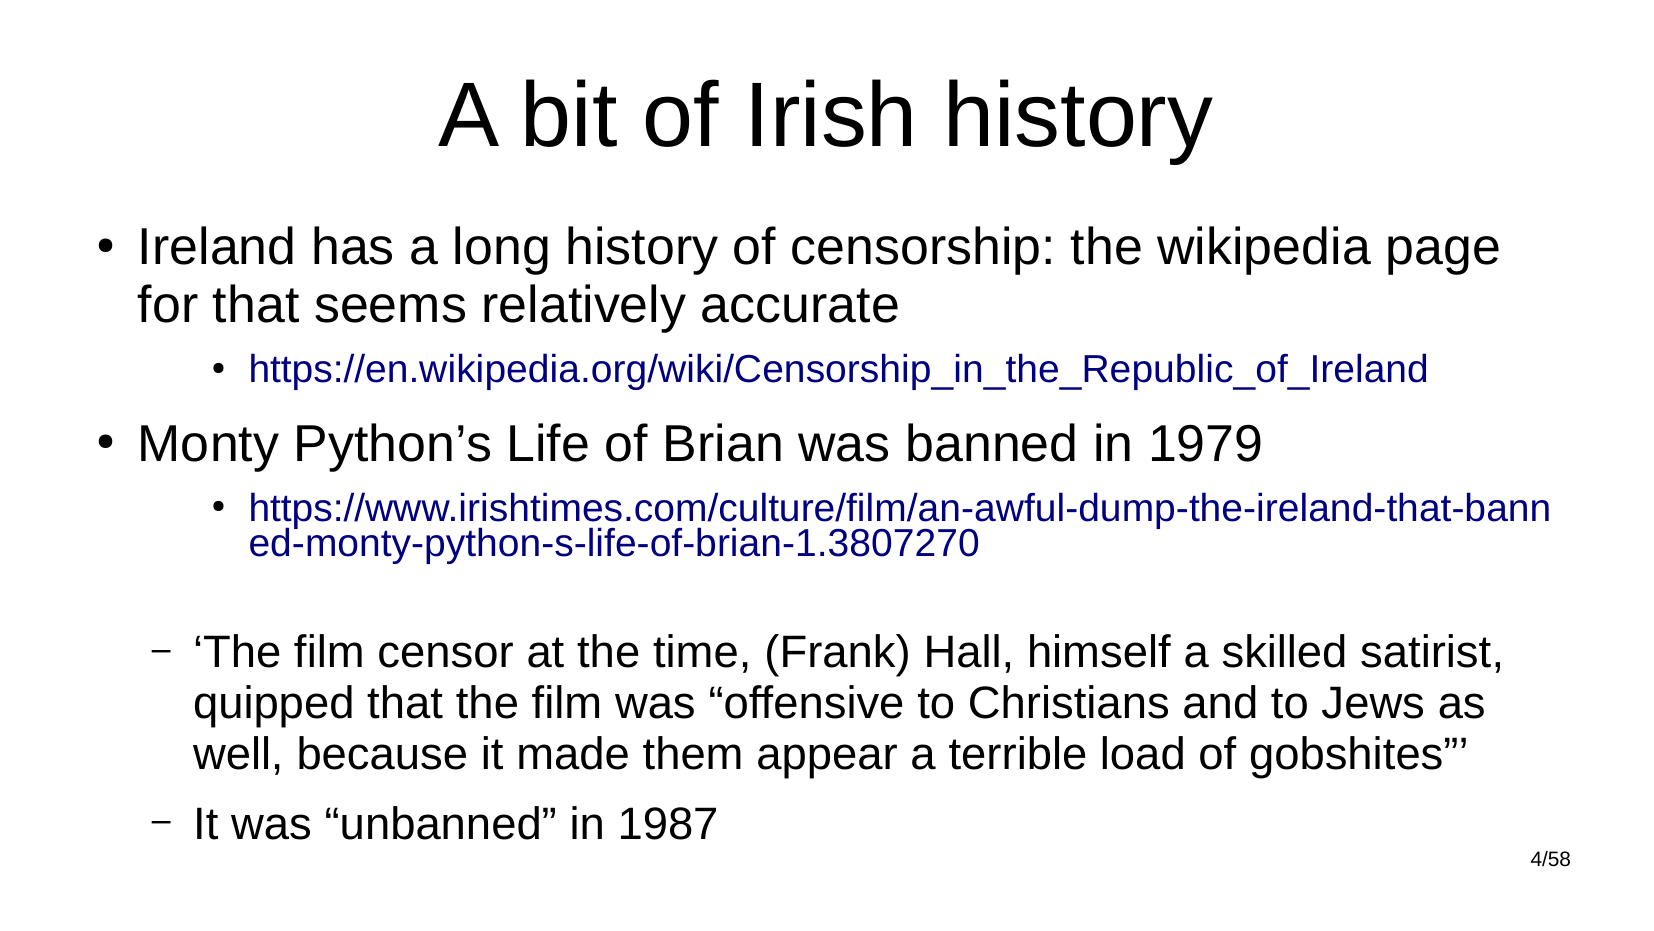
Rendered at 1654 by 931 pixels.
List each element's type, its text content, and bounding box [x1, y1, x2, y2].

title A bit of Irish history [82, 37, 1571, 193]
list Ireland has a long history of censorship: the wikipedia page for that seems relatively accurate https://en.wikipedia.org/wiki/Censorship_in_the_Republic_of_Ireland Monty Python’s Life of Brian was banned in 1979 https://www.irishtimes.com/culture/film/an-awful-dump-the-ireland-that-banned-monty-python-s-life-of-brian-1.3807270 ‘The film censor at the time, (Frank) Hall, himself a skilled satirist, quipped that the film was “offensive to Christians and to Jews as well, because it made them appear a terrible load of gobshites”’ It was “unbanned” in 1987 [82, 217, 1571, 827]
